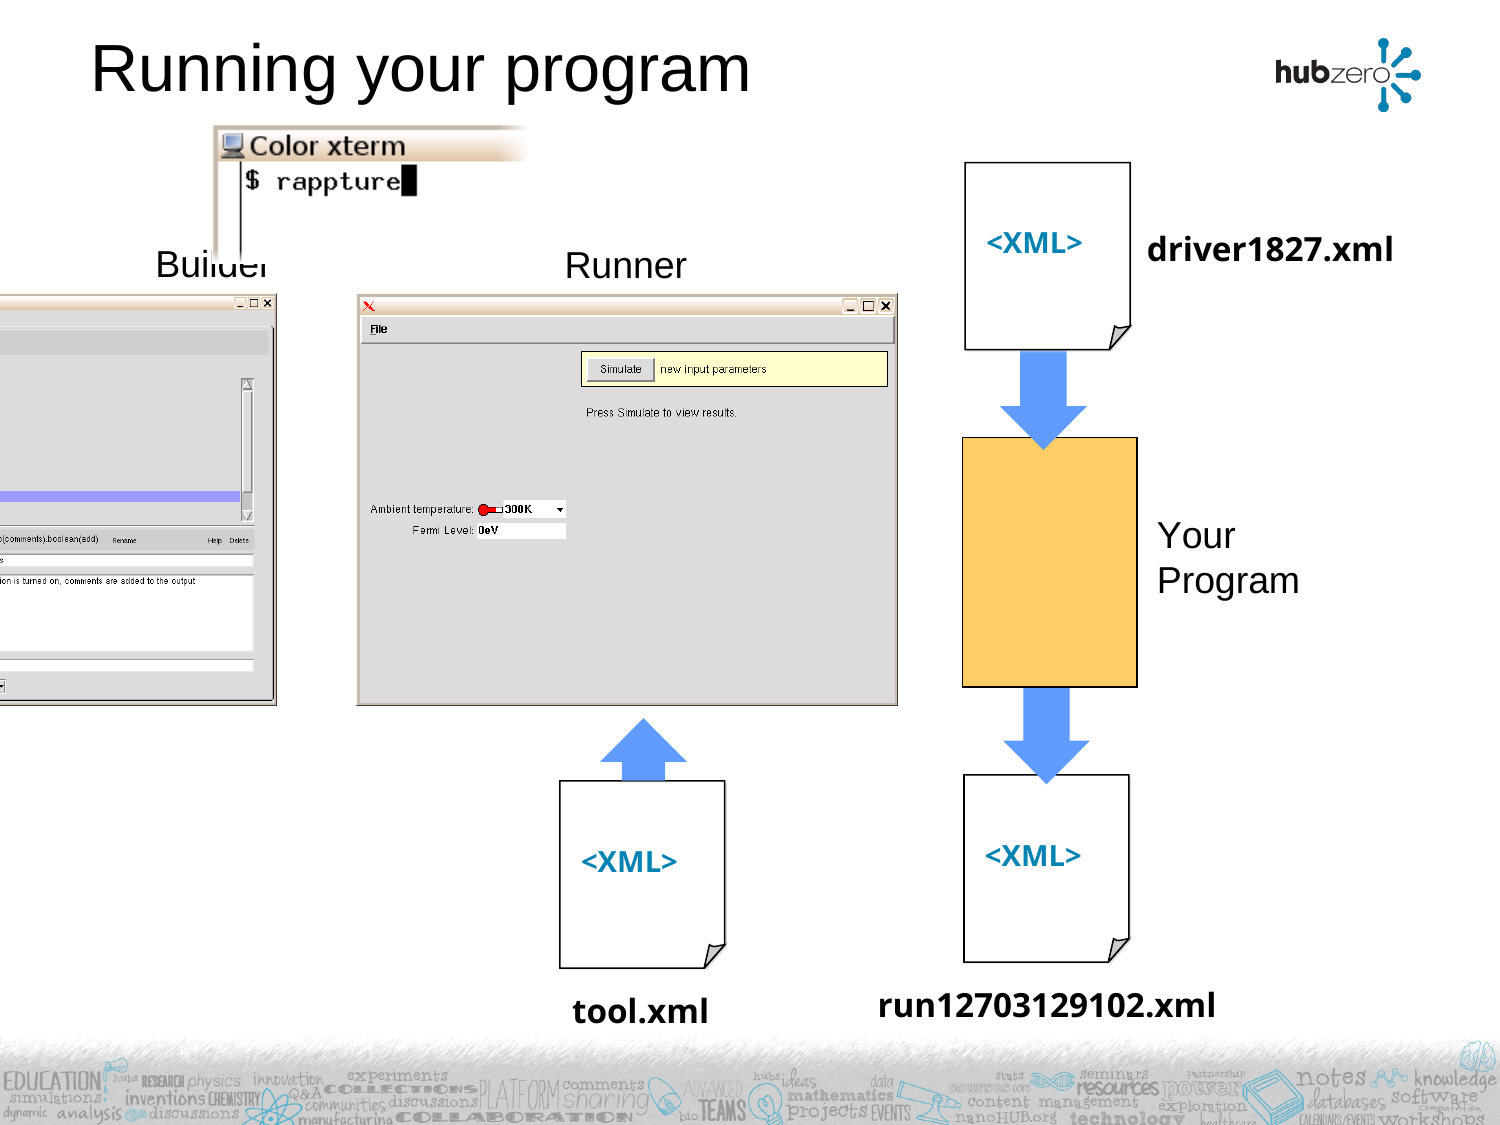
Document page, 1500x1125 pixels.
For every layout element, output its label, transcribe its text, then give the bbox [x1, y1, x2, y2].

text_box run12703129102.xml [862, 976, 1232, 1032]
text_box driver1827.xml [1132, 220, 1410, 276]
text_box <XML> [971, 217, 1099, 268]
text_box tool.xml [557, 982, 725, 1039]
picture [356, 293, 898, 707]
text_box Builder [140, 232, 287, 294]
picture [0, 293, 277, 707]
text_box <XML> [970, 829, 1098, 880]
text_box Your Program [1142, 503, 1316, 609]
text_box <XML> [566, 835, 694, 887]
text_box [962, 162, 1138, 963]
text_box [559, 718, 725, 969]
picture [0, 1034, 1500, 1125]
picture [1272, 35, 1424, 115]
text_box Runner [549, 233, 702, 294]
text_box Running your program [75, 12, 1249, 118]
picture [212, 124, 530, 265]
